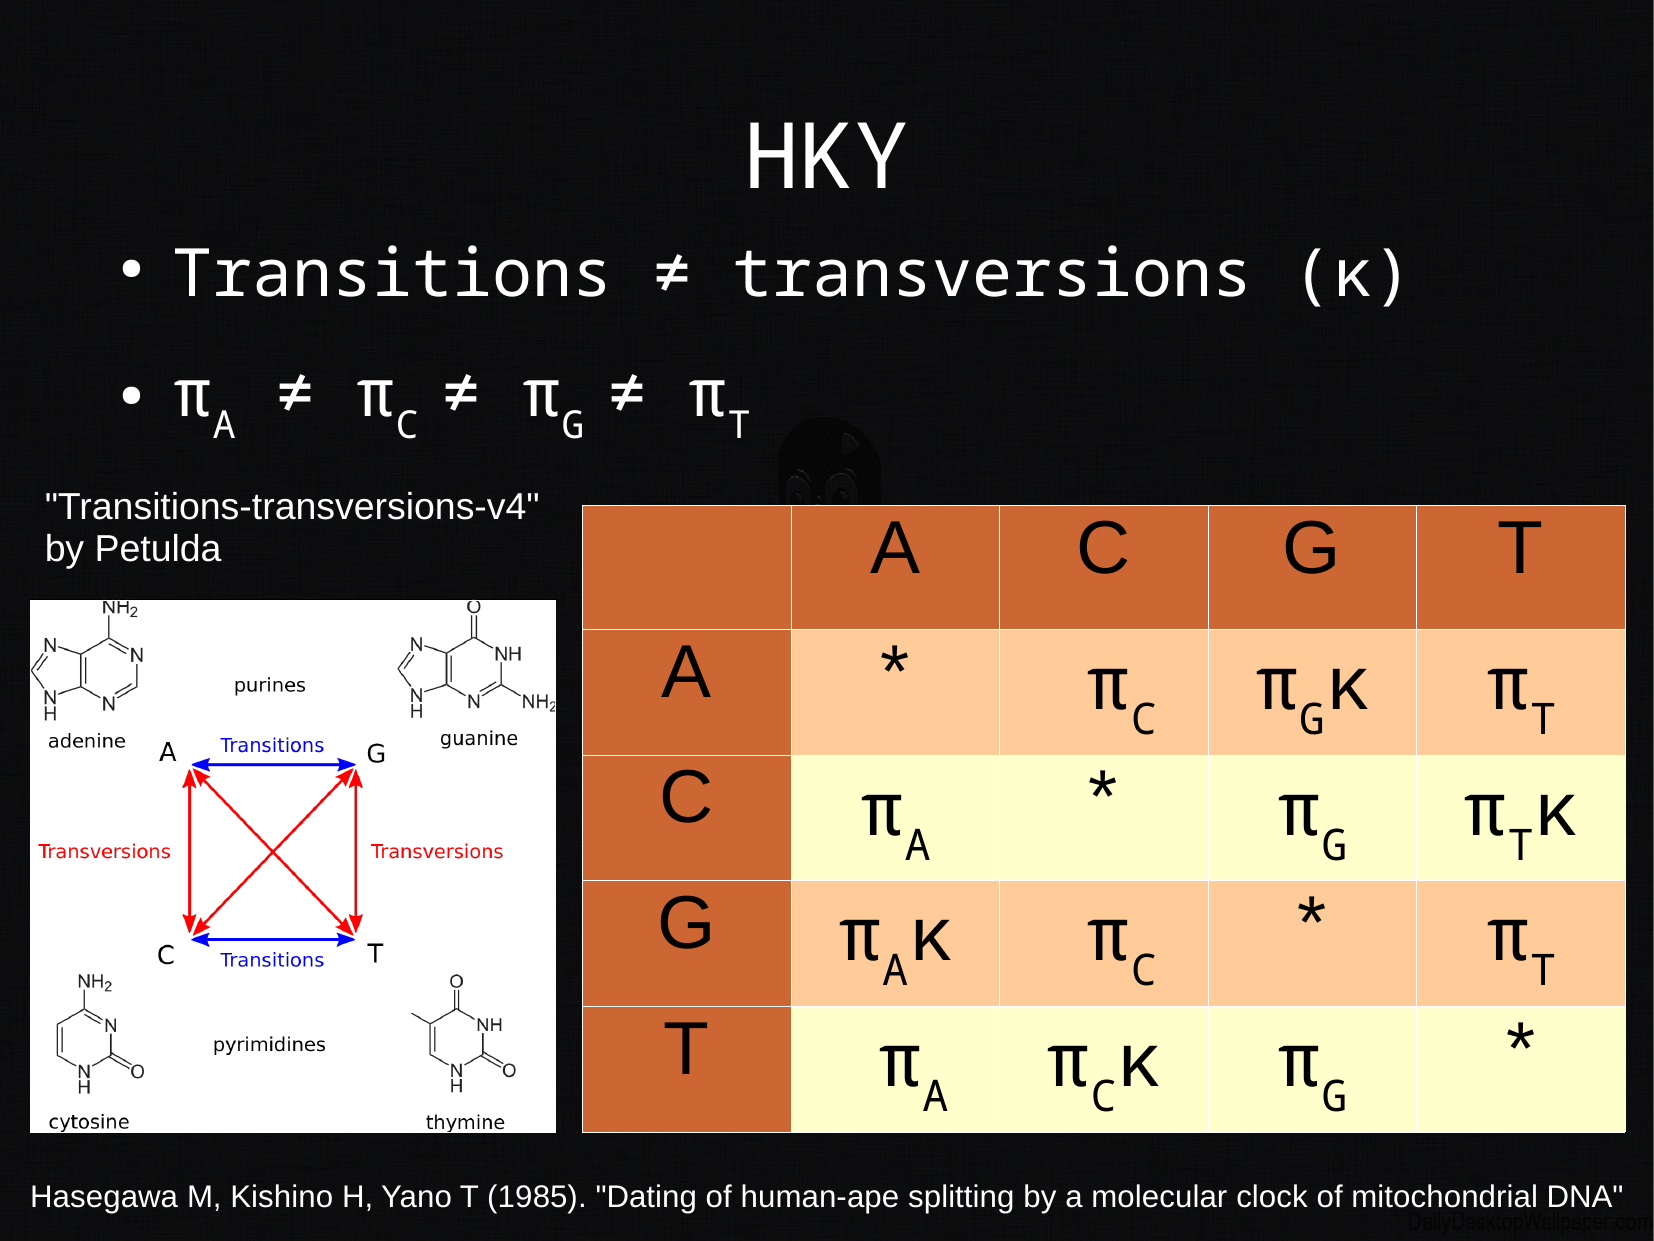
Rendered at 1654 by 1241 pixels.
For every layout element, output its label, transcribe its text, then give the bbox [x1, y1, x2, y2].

table_cell πCκ [1000, 1007, 1208, 1132]
picture [0, 0, 1654, 1241]
table_cell C [583, 756, 791, 880]
table_header [583, 506, 791, 629]
table_cell * [1209, 881, 1416, 1006]
table_cell * [1417, 1007, 1625, 1132]
table_cell T [583, 1007, 791, 1132]
table_cell πC [1000, 630, 1208, 755]
table_cell πGκ [1209, 630, 1416, 755]
table_cell πTκ [1417, 756, 1625, 880]
table_cell * [1000, 756, 1208, 880]
table_cell πA [792, 756, 999, 880]
table_cell πT [1417, 630, 1625, 755]
title HKY [82, 49, 1571, 257]
table_cell G [583, 881, 791, 1006]
list Transitions ≠ transversions (κ) πA ≠ πC ≠ πG ≠ πT [101, 225, 1591, 945]
table_cell * [792, 630, 999, 755]
text_box Hasegawa M, Kishino H, Yano T (1985). "Dating of human-ape splitting by a molecular clock of mitochondrial DNA" [15, 1171, 1641, 1223]
table_cell A [583, 630, 791, 755]
table_cell πG [1209, 1007, 1416, 1132]
table_cell πAκ [792, 881, 999, 1006]
text_box "Transitions-transversions-v4" by Petulda [30, 478, 556, 586]
table_cell πC [1000, 881, 1208, 1006]
table_header C [1000, 506, 1208, 629]
table_header A [792, 506, 999, 629]
table_cell πT [1417, 881, 1625, 1006]
table_header T [1417, 506, 1625, 629]
table_cell πA [792, 1007, 999, 1132]
table_cell πG [1209, 756, 1416, 880]
table_header G [1209, 506, 1416, 629]
